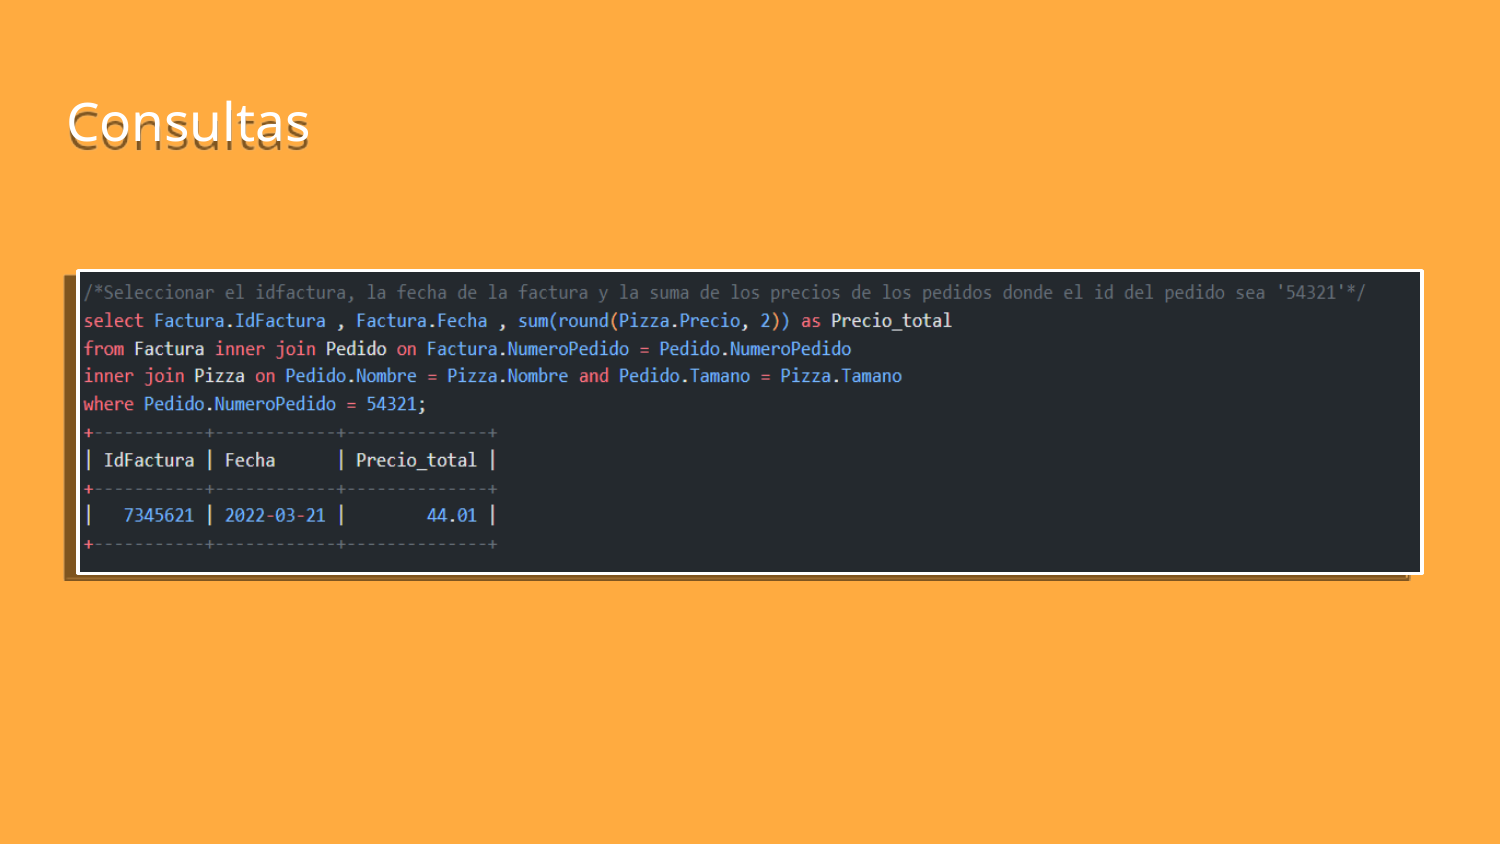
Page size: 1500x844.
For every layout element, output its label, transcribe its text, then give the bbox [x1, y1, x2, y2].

picture [79, 272, 1421, 572]
title Consultas [51, 72, 1449, 167]
list [51, 189, 1449, 750]
